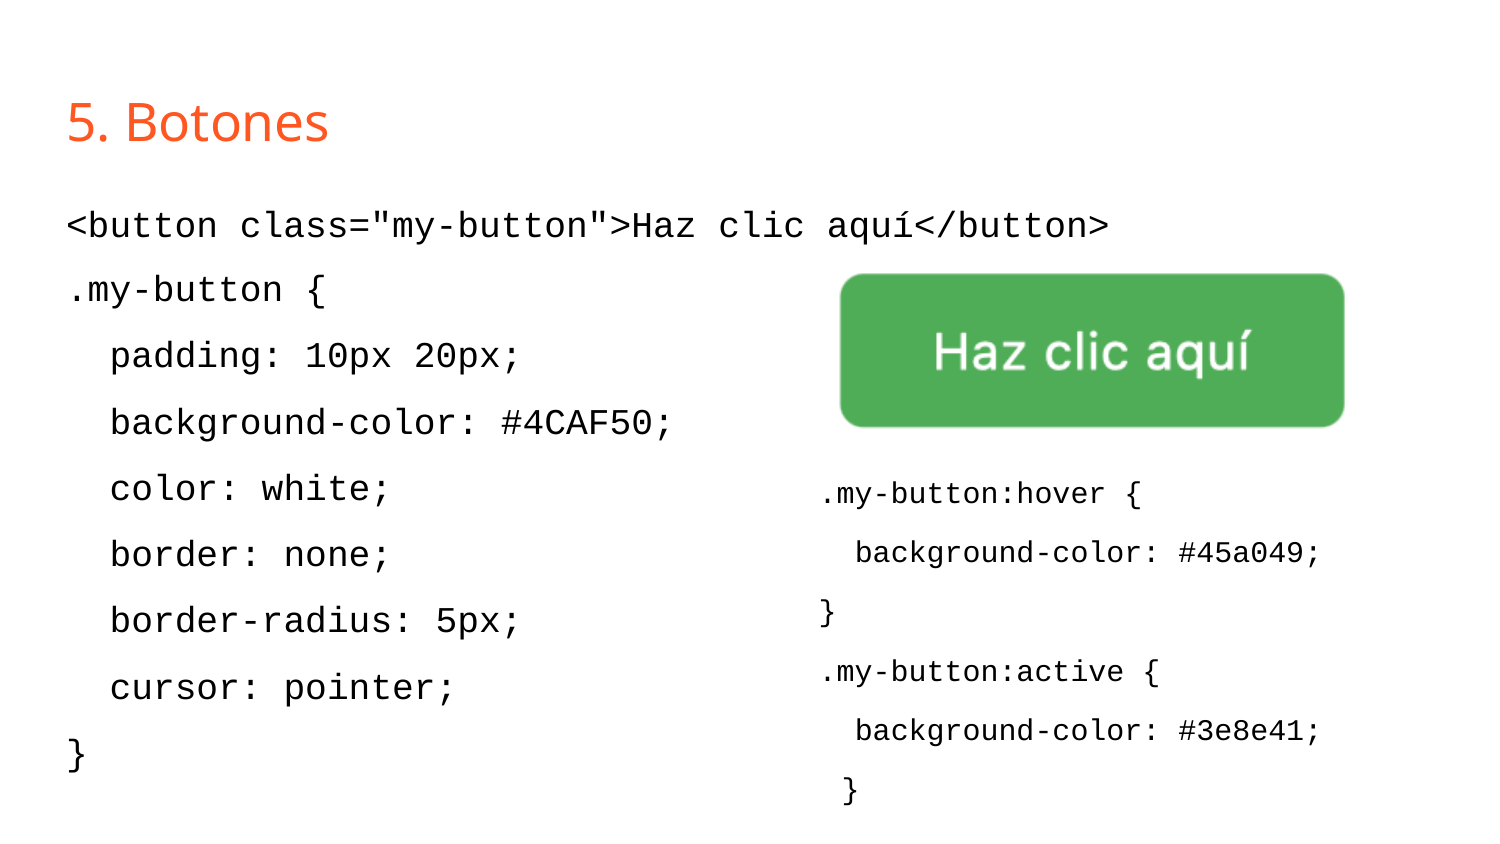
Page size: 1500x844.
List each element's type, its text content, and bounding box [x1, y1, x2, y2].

list <button class="my-button">Haz clic aquí</button> .my-button { padding: 10px 20px; background-color: #4CAF50; color: white; border: none; border-radius: 5px; cursor: pointer; } [51, 189, 1449, 844]
title 5. Botones [51, 72, 1449, 167]
picture [821, 255, 1500, 621]
text_box .my-button:hover { background-color: #45a049; } .my-button:active { background-color: #3e8e41; } [803, 461, 1392, 822]
